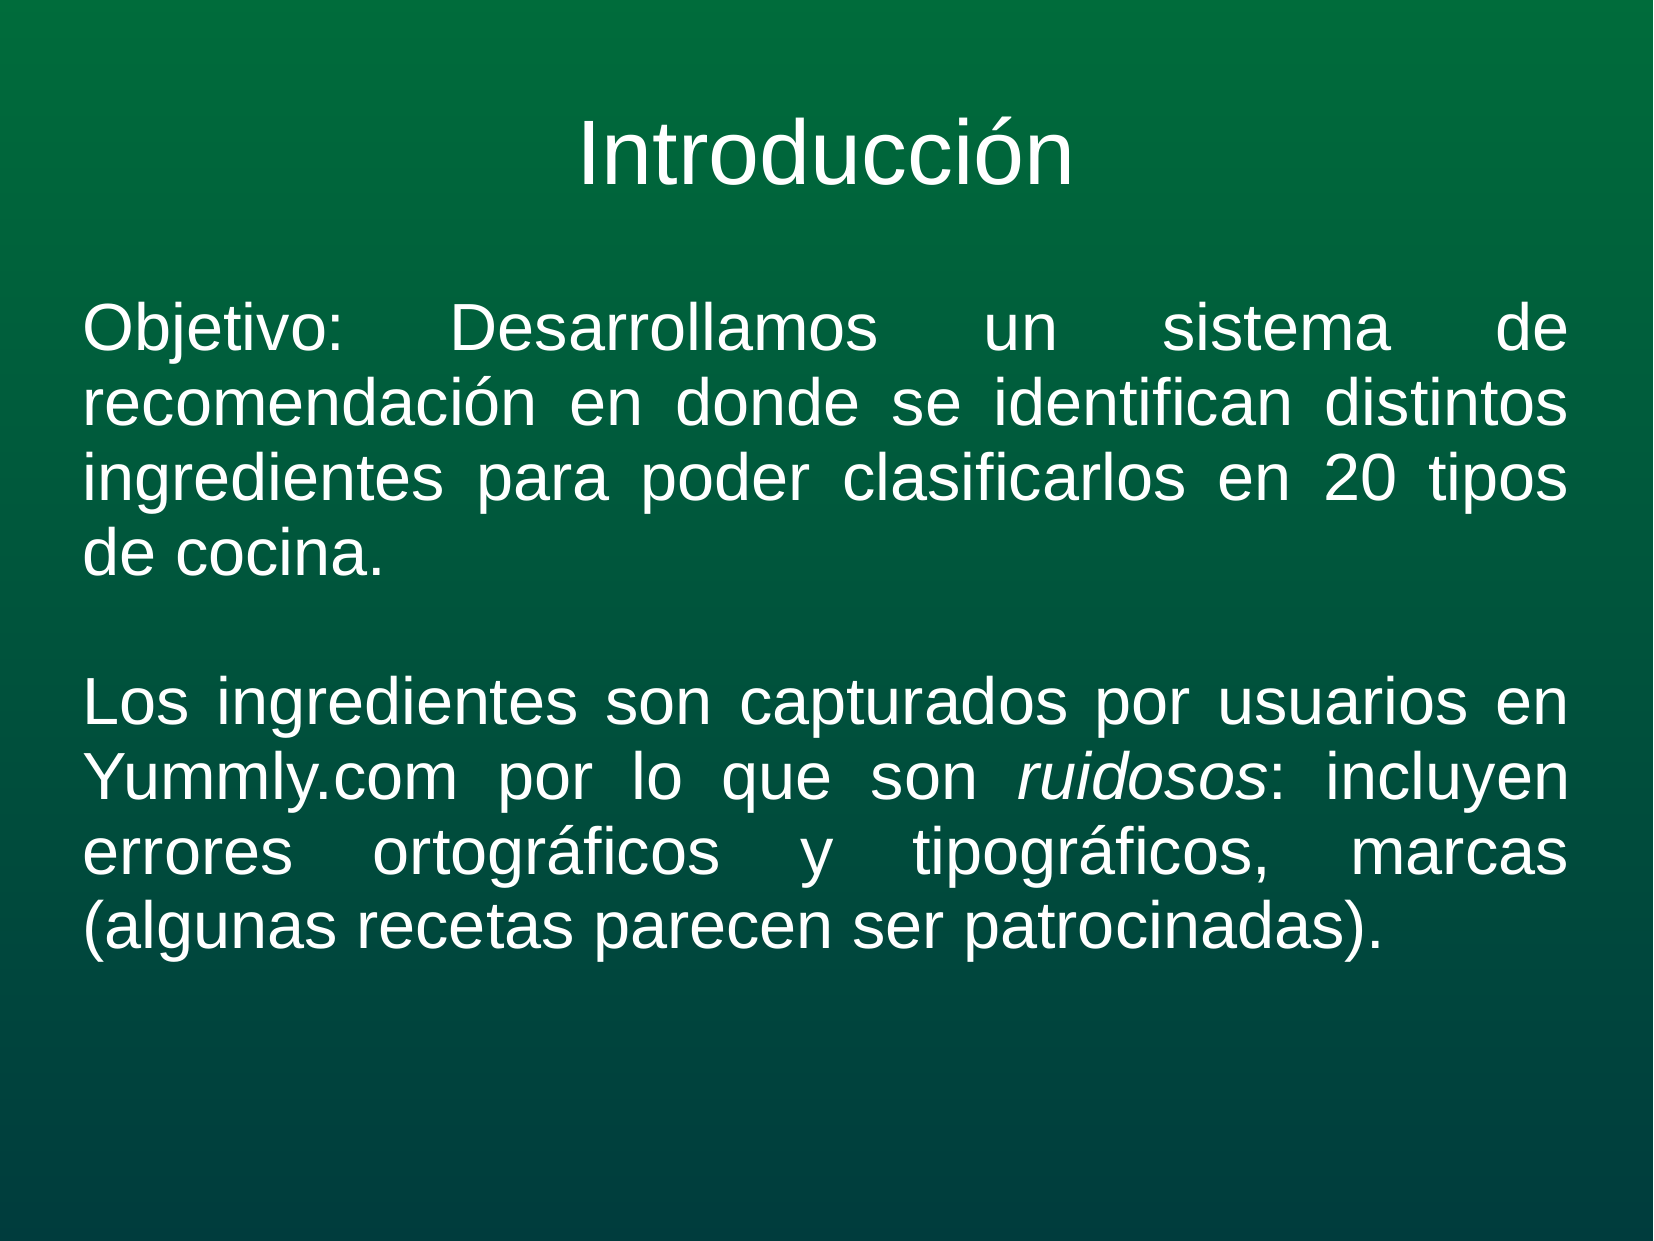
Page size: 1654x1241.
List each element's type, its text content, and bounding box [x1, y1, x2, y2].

title Introducción [82, 49, 1571, 257]
subtitle Objetivo: Desarrollamos un sistema de recomendación en donde se identifican distintos ingredientes para poder clasificarlos en 20 tipos de cocina. Los ingredientes son capturados por usuarios en Yummly.com por lo que son ruidosos: incluyen errores ortográficos y tipográficos, marcas (algunas recetas parecen ser patrocinadas). [82, 290, 1571, 1010]
